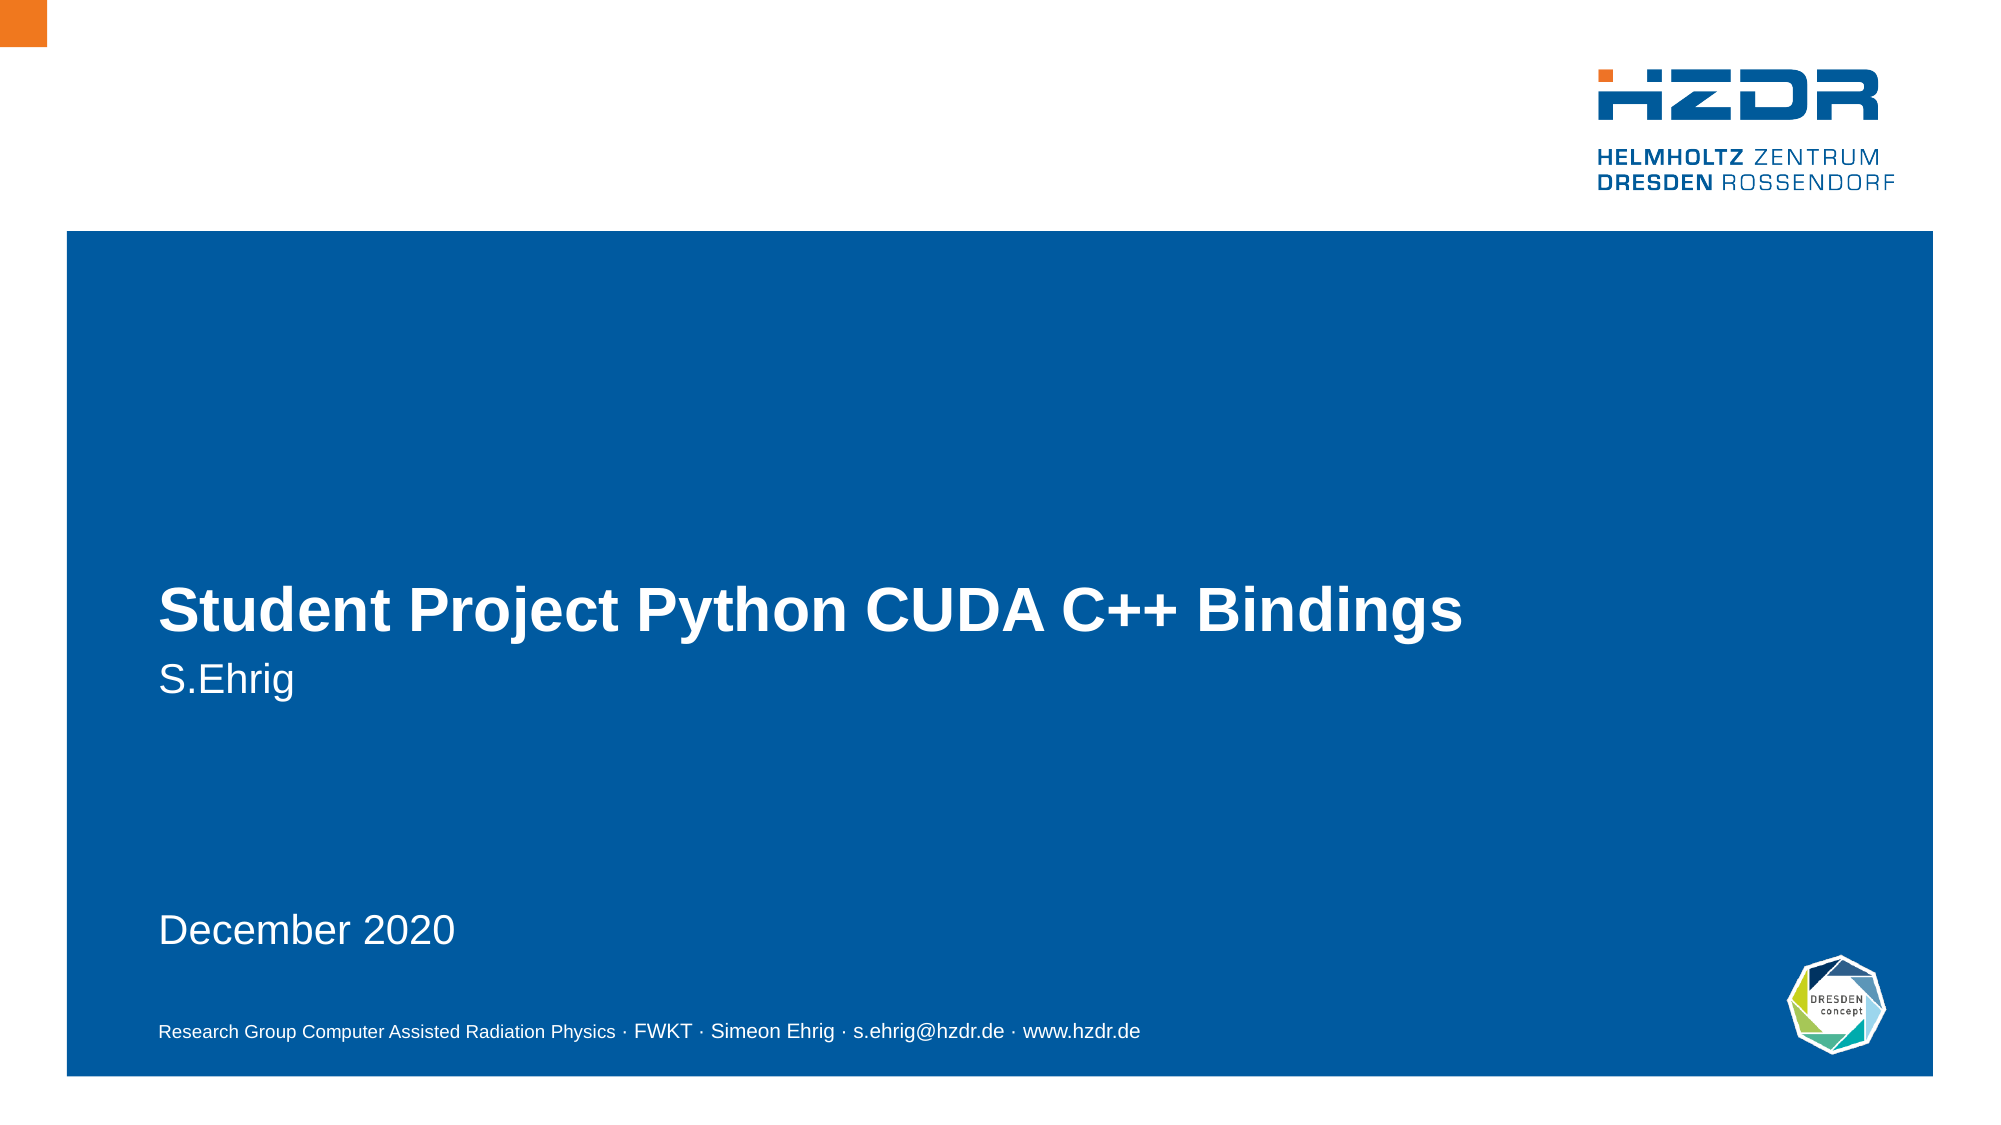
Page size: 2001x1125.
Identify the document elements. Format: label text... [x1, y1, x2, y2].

title Student Project Python CUDA C++ Bindings [158, 562, 1895, 646]
picture [1786, 954, 1887, 1055]
subtitle S.Ehrig December 2020 [158, 652, 1898, 707]
picture [1597, 68, 1895, 191]
list Research Group Computer Assisted Radiation Physics · FWKT · Simeon Ehrig · s.ehrig@hzdr.de · www.hzdr.de [158, 1014, 1734, 1045]
